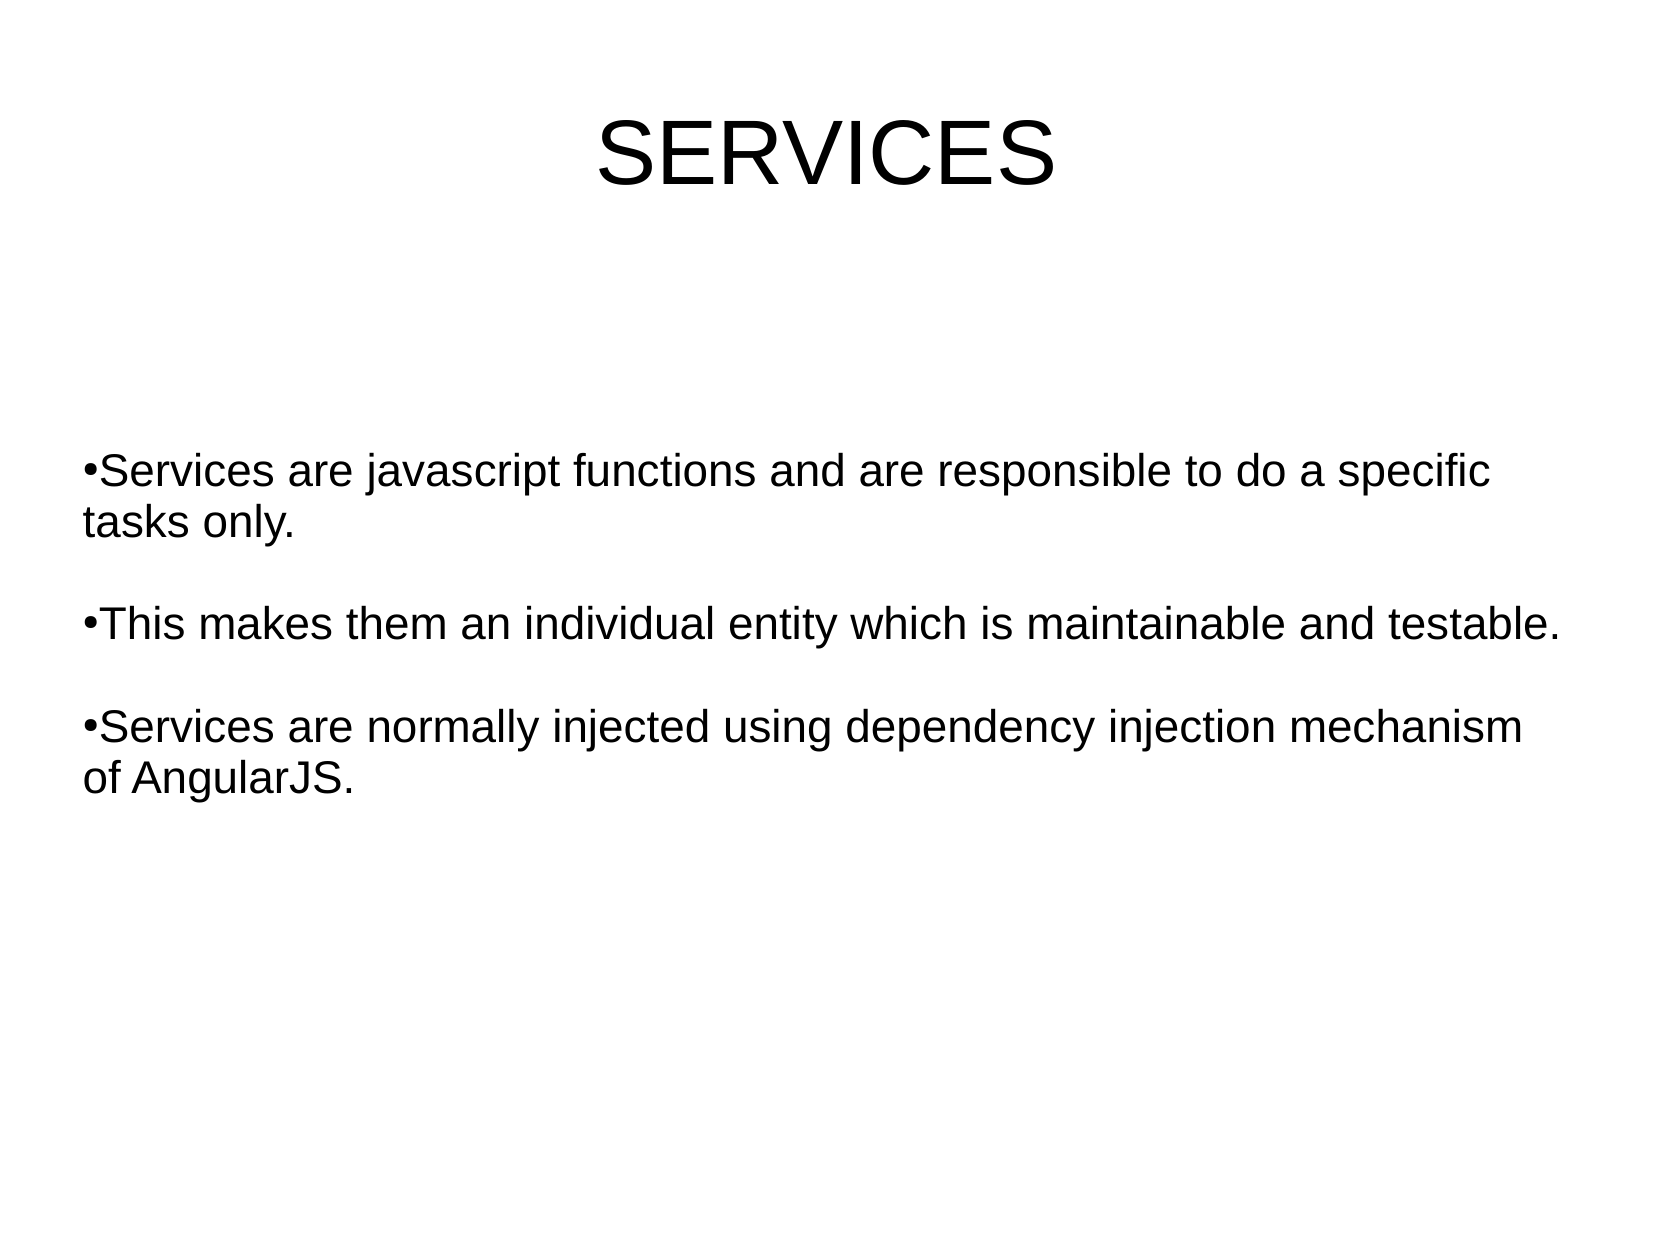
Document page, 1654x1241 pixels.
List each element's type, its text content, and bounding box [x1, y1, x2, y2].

title SERVICES [82, 49, 1571, 257]
subtitle Services are javascript functions and are responsible to do a specific tasks only. This makes them an individual entity which is maintainable and testable. Services are normally injected using dependency injection mechanism of AngularJS. [82, 290, 1571, 1010]
